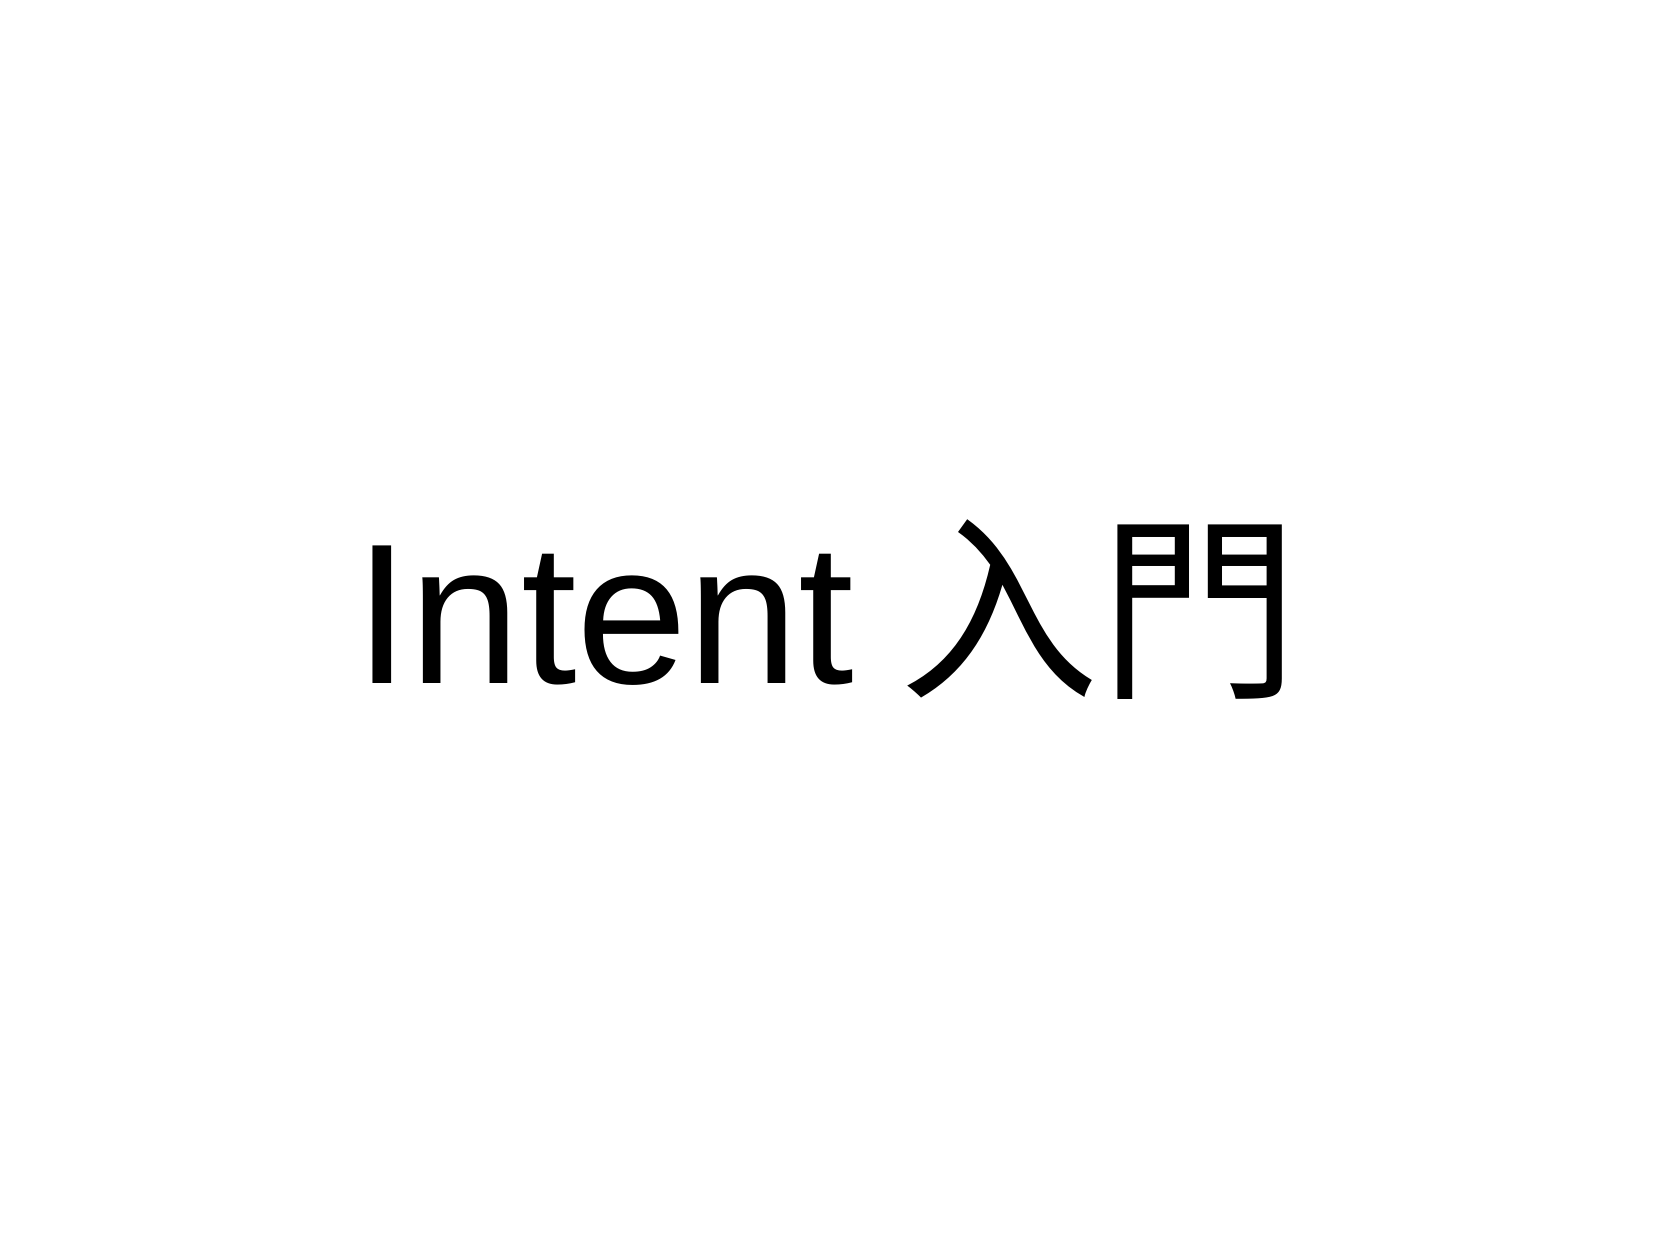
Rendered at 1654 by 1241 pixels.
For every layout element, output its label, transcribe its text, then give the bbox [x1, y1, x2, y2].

subtitle Intent入門 [82, 92, 1571, 1137]
